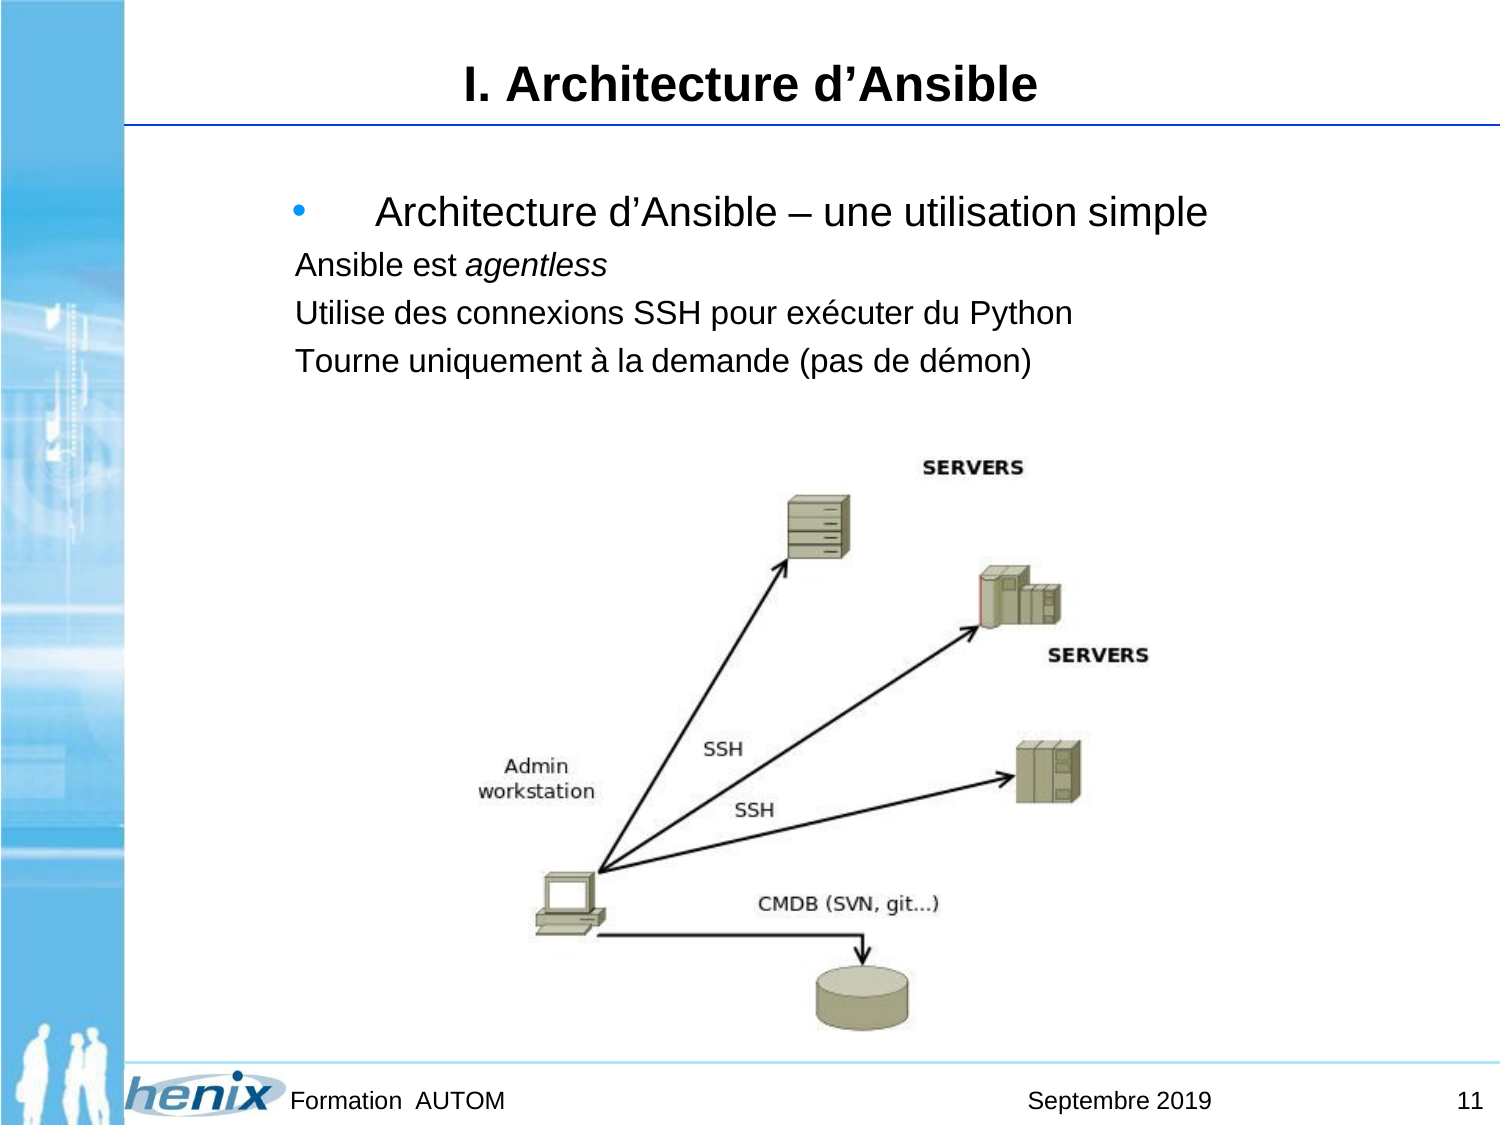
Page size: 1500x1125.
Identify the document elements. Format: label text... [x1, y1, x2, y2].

picture [0, 0, 126, 1125]
text_box [123, 1070, 287, 1117]
text_box Architecture d’Ansible – une utilisation simple Ansible est agentless Utilise des connexions SSH pour exécuter du Python Tourne uniquement à la demande (pas de démon) [290, 184, 1216, 380]
text_box I. Architecture d’Ansible [138, 50, 1363, 112]
text_box Septembre 2019 [1025, 1084, 1300, 1115]
text_box [478, 456, 1151, 1033]
text_box Formation AUTOM [288, 1084, 507, 1115]
text_box <numéro> [1452, 1084, 1490, 1115]
